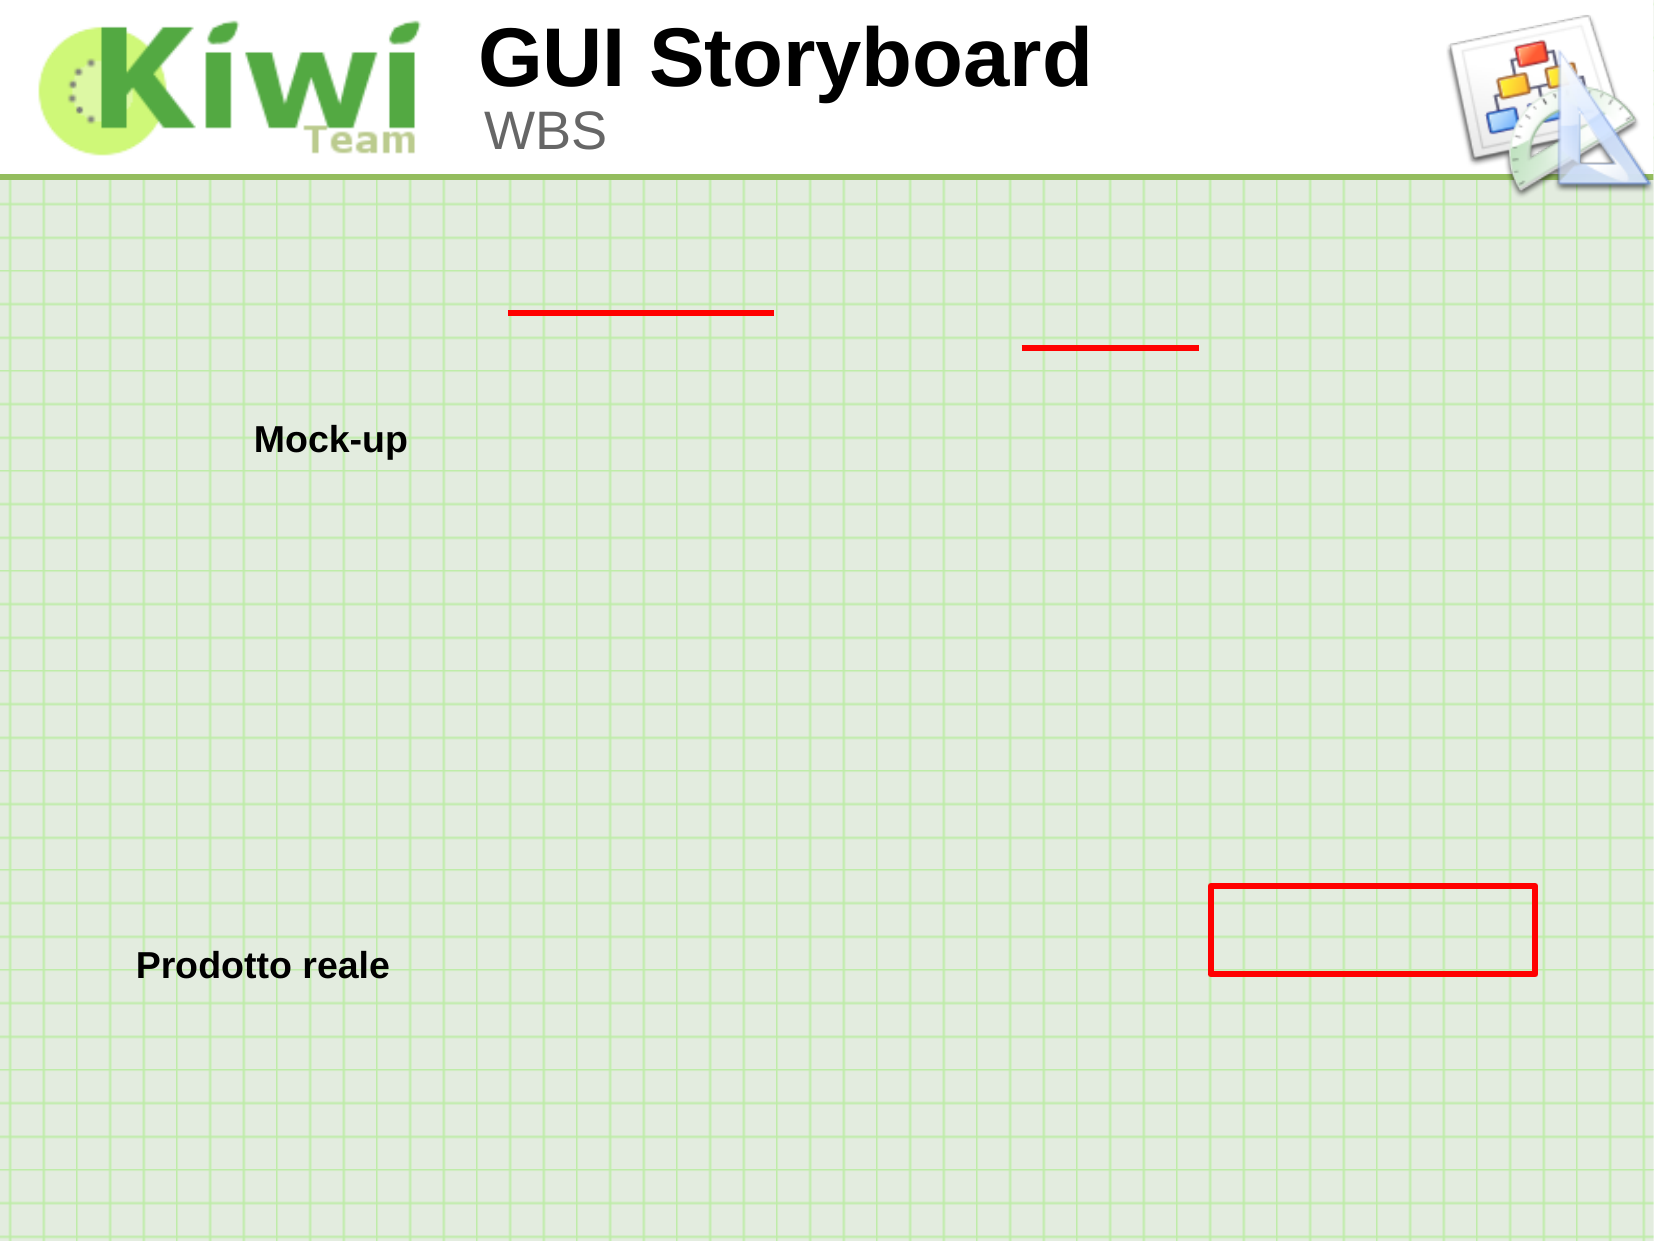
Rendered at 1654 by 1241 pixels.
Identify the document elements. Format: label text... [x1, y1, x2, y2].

picture [29, 7, 438, 166]
text_box [0, 0, 1446, 174]
text_box Mock-up [236, 408, 427, 473]
text_box Prodotto reale [118, 934, 414, 999]
title WBS [484, 88, 1312, 173]
picture [0, 0, 1654, 1241]
title GUI Storyboard [478, 8, 1211, 107]
